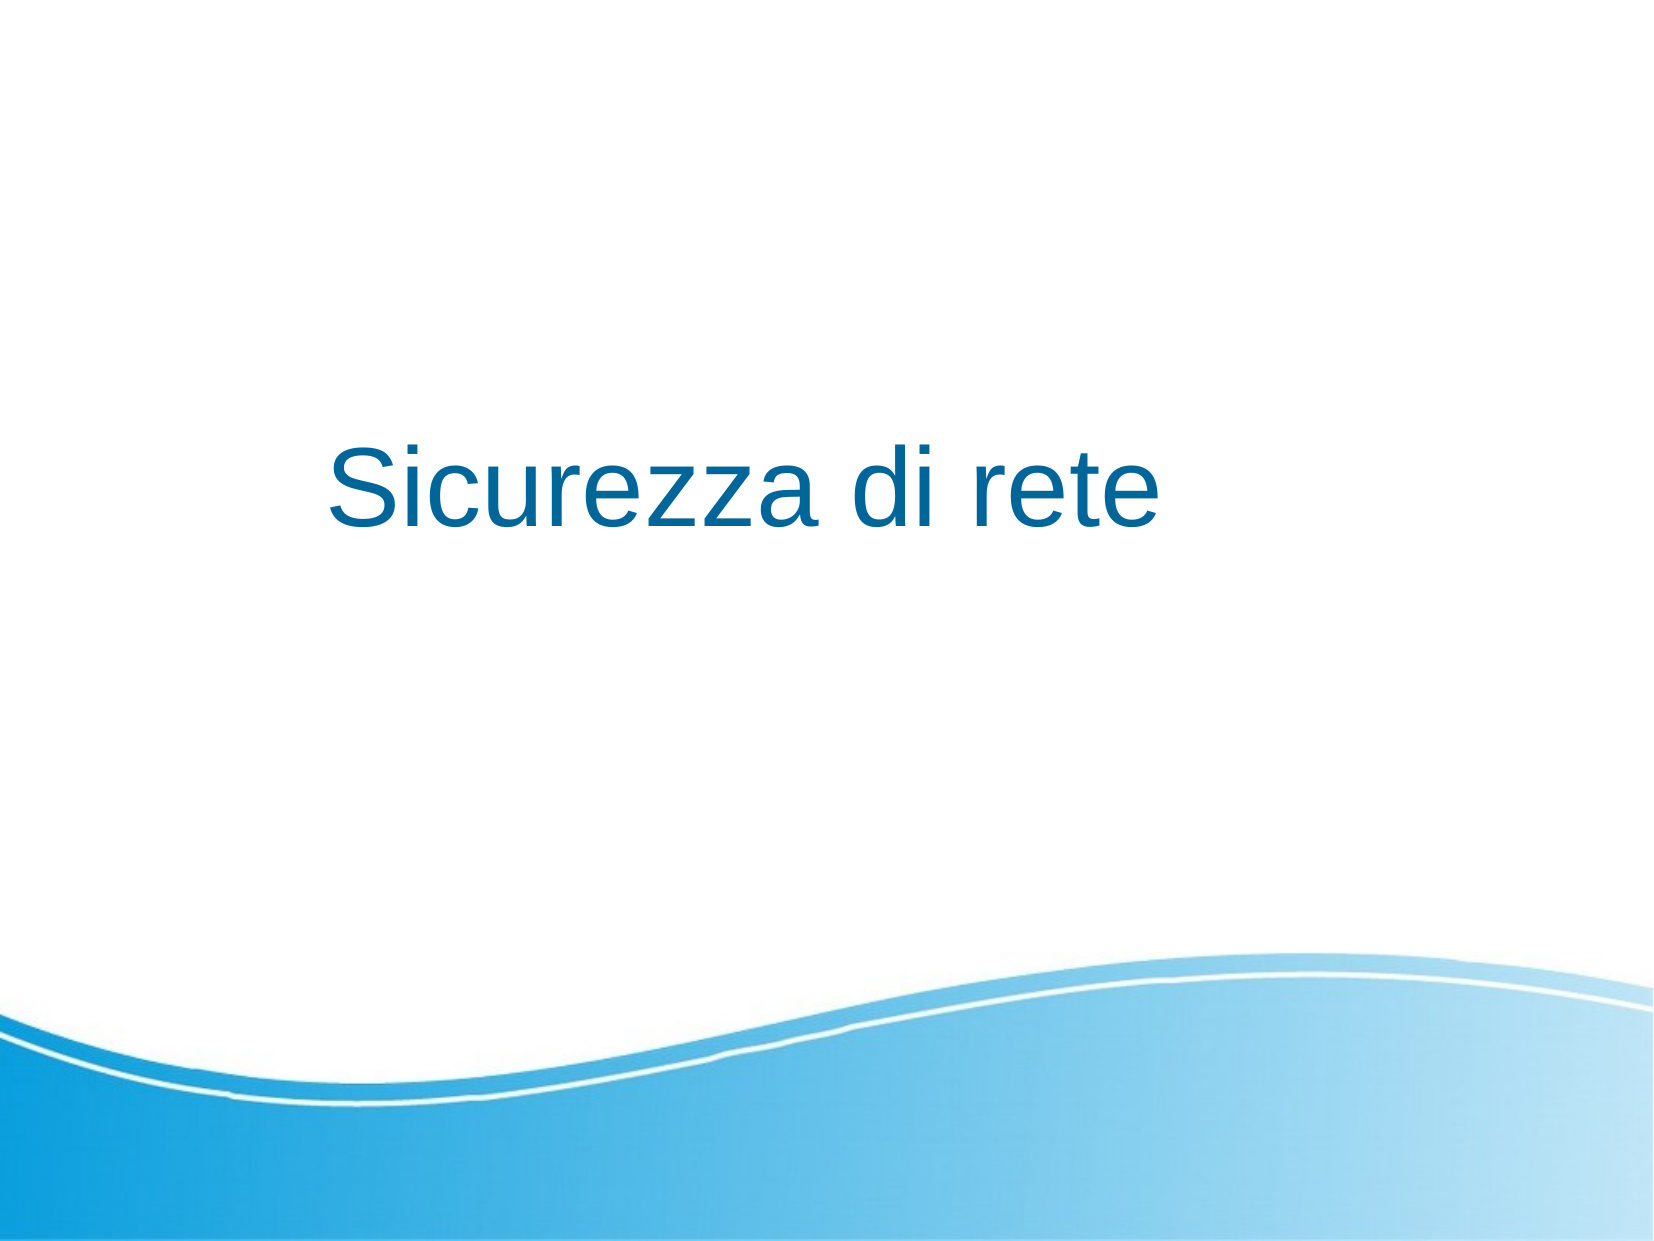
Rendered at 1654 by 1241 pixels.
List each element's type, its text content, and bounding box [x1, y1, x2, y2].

title Sicurezza di rete [0, 384, 1489, 592]
picture [0, 952, 1654, 1241]
